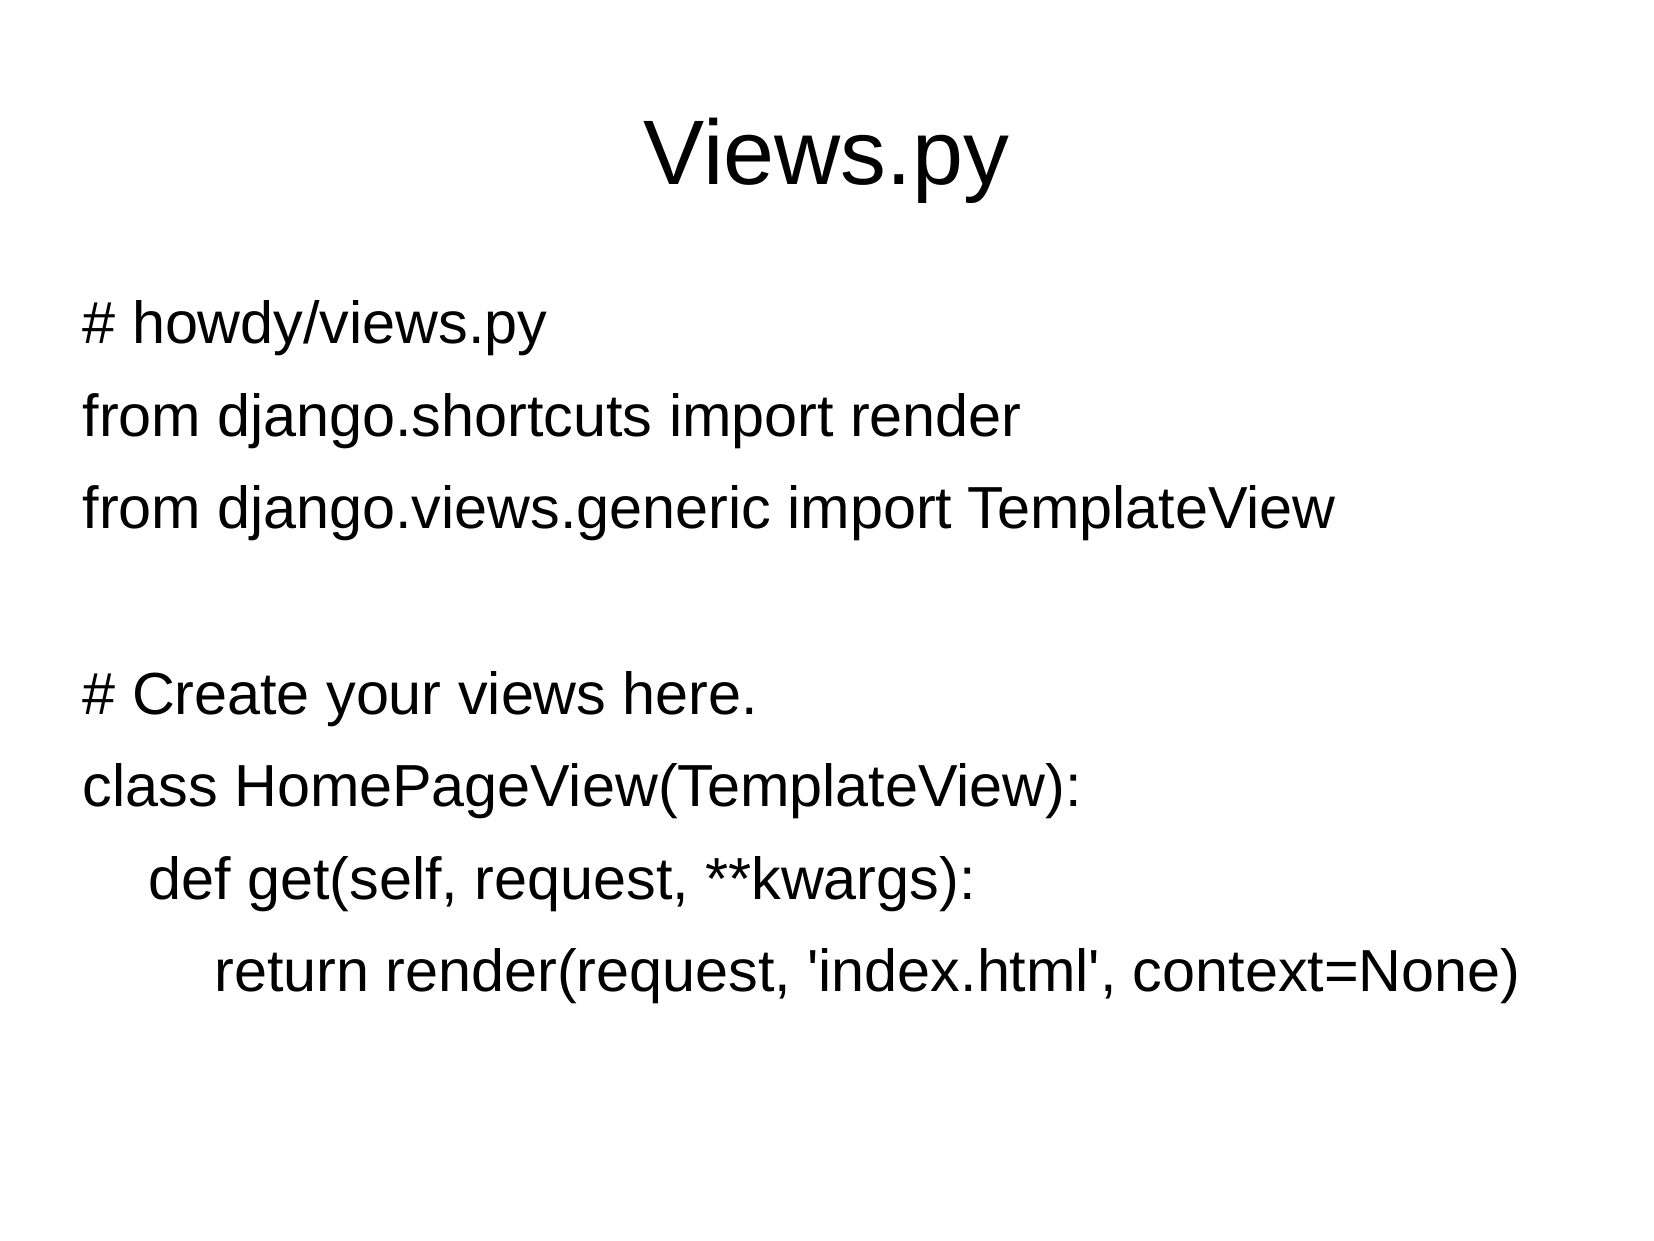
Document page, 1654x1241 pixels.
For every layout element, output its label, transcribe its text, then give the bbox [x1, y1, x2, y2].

list # howdy/views.py from django.shortcuts import render from django.views.generic import TemplateView # Create your views here. class HomePageView(TemplateView): def get(self, request, **kwargs): return render(request, 'index.html', context=None) [82, 290, 1571, 1010]
title Views.py [82, 49, 1571, 257]
